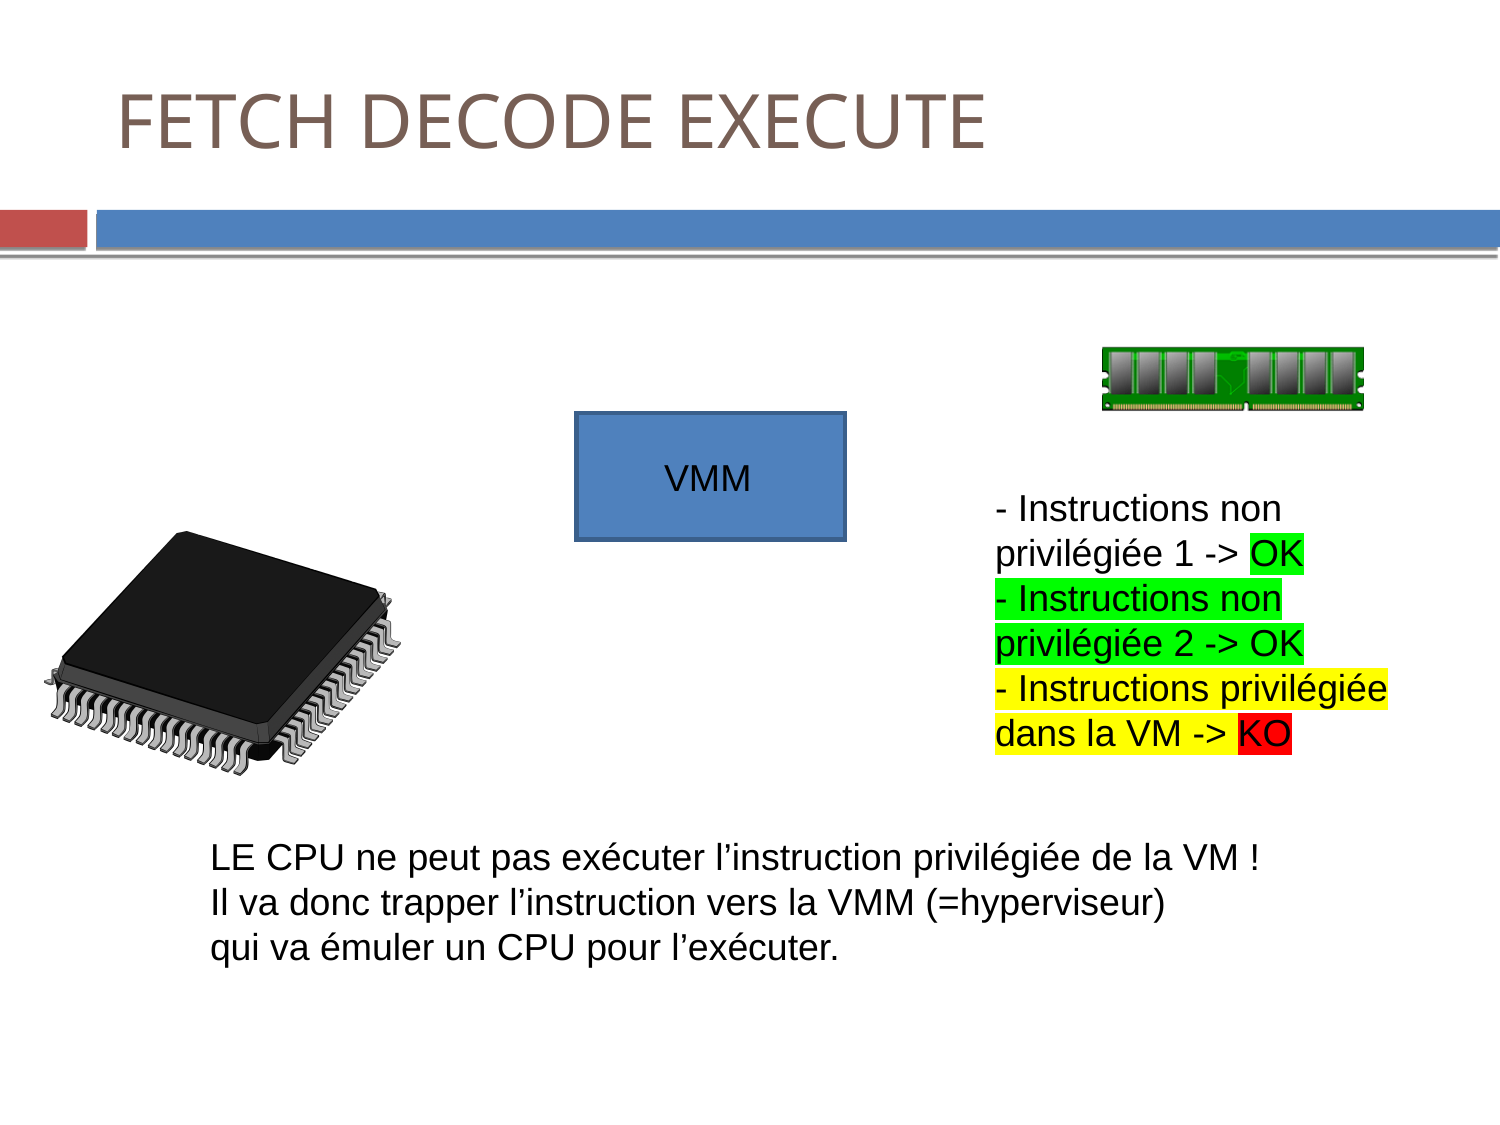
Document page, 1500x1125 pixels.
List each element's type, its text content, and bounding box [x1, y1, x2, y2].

text_box [576, 413, 846, 540]
picture [1102, 314, 1364, 444]
text_box FETCH DECODE EXECUTE [100, 37, 1438, 200]
text_box VMM [649, 446, 767, 507]
text_box - Instructions non privilégiée 1 -> OK - Instructions non privilégiée 2 -> OK - Instructions privilégiée dans la VM -> KO [980, 476, 1456, 762]
picture [44, 531, 401, 776]
text_box LE CPU ne peut pas exécuter l’instruction privilégiée de la VM ! Il va donc trapper l’instruction vers la VMM (=hyperviseur) qui va émuler un CPU pour l’exécuter. [195, 825, 1286, 1020]
